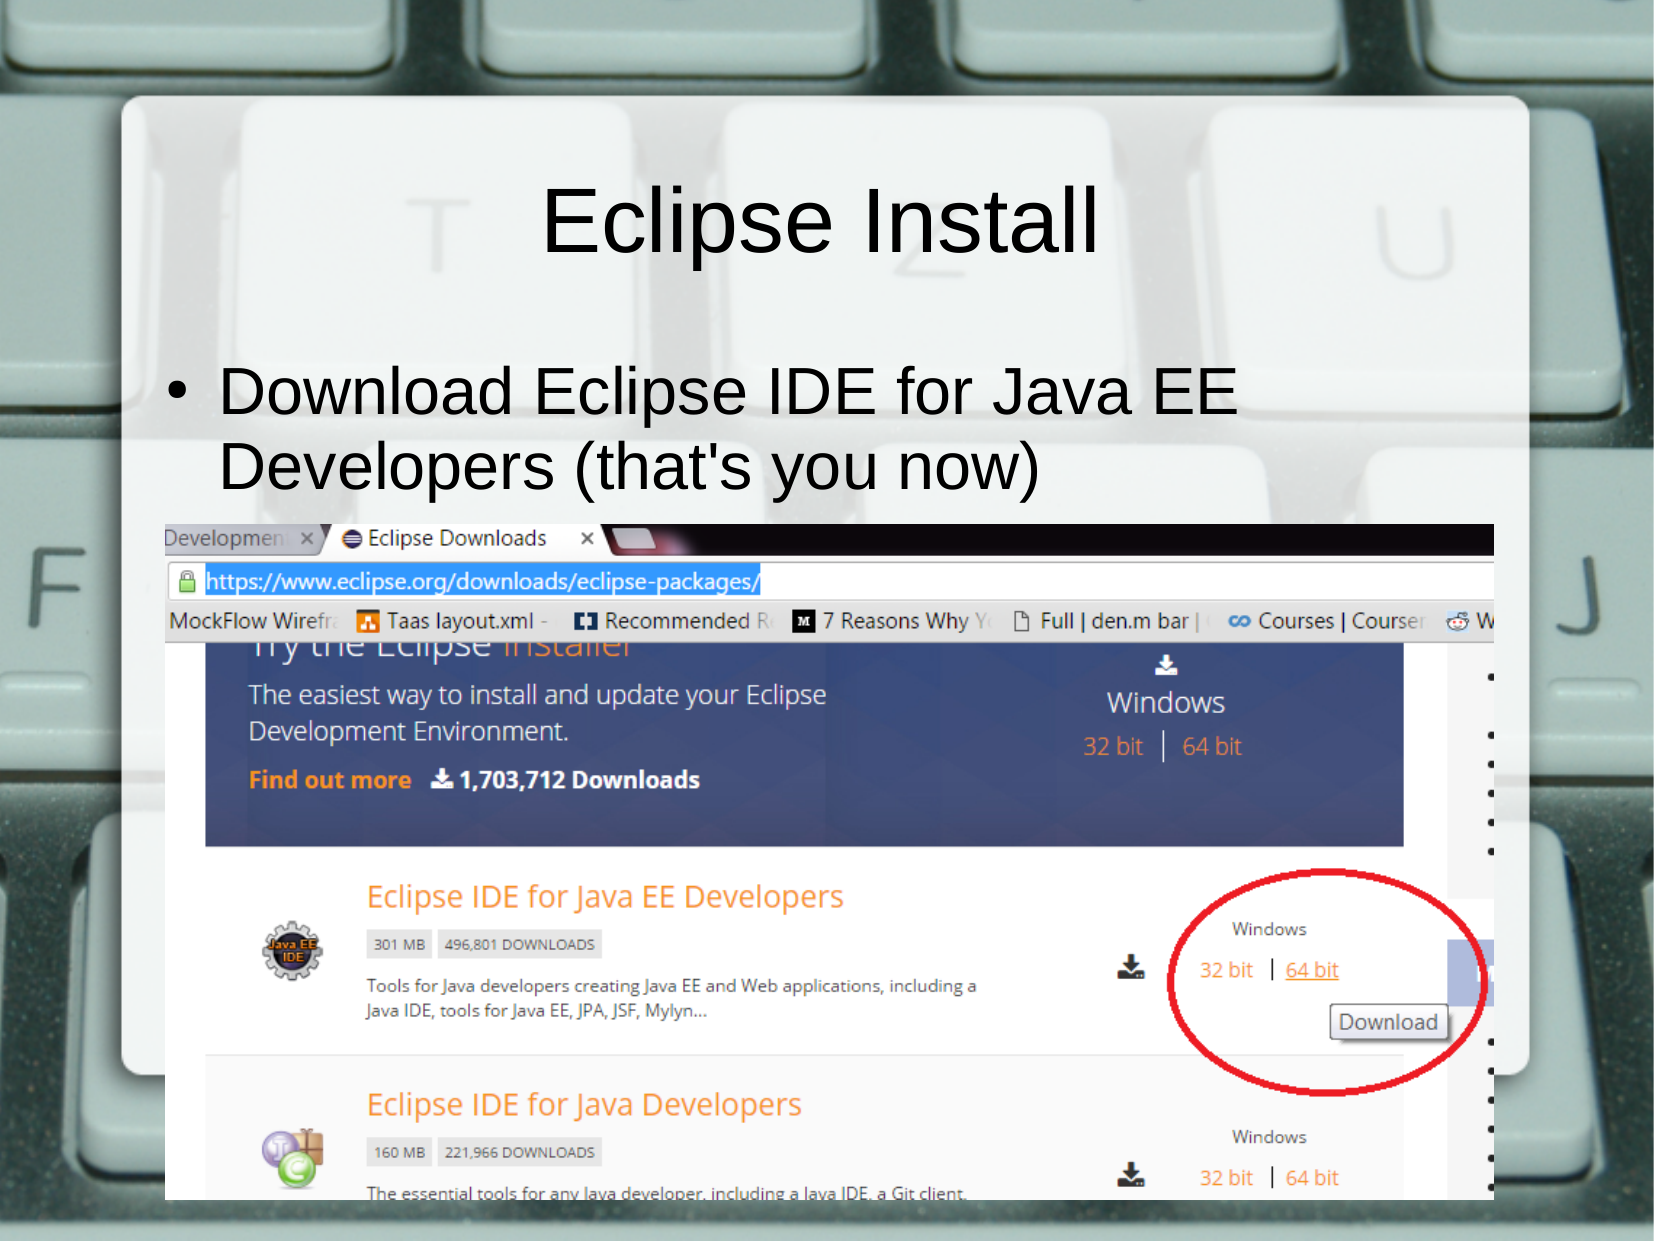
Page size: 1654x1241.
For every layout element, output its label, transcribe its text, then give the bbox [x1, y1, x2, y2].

picture [0, 0, 1654, 1241]
title Eclipse Install [135, 117, 1506, 325]
list Download Eclipse IDE for Java EE Developers (that's you now) [147, 354, 1506, 1063]
